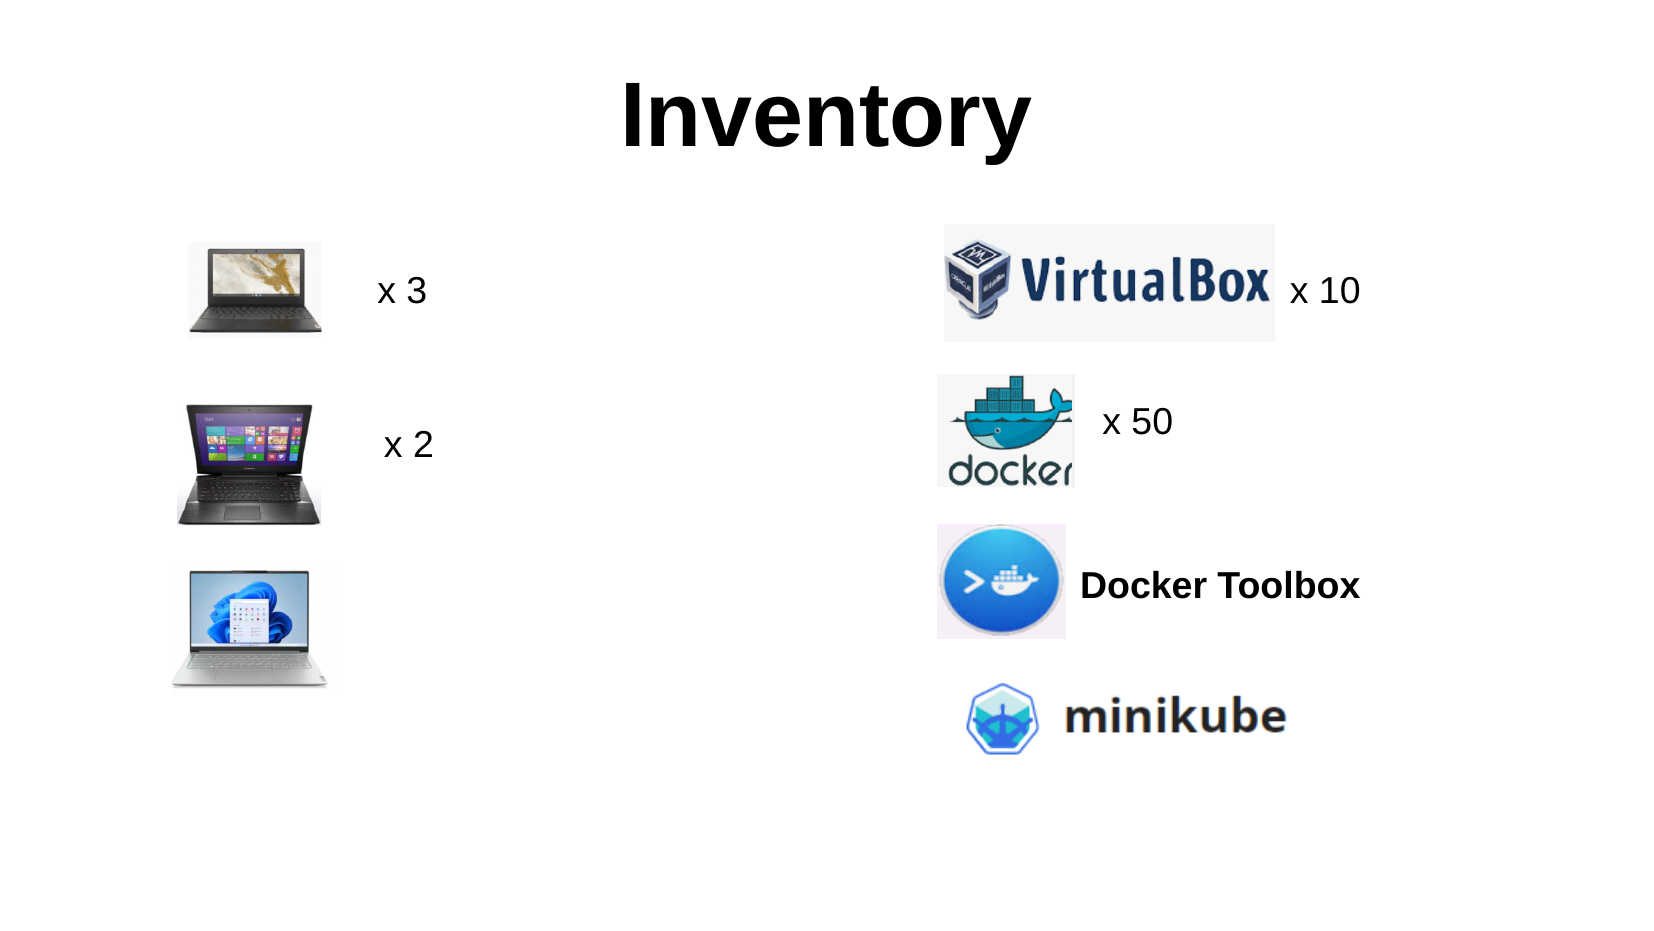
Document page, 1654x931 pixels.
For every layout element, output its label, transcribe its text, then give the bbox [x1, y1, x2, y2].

picture [172, 562, 338, 696]
text_box x 2 [369, 415, 482, 473]
picture [187, 242, 325, 338]
picture [937, 524, 1066, 639]
picture [150, 374, 338, 548]
text_box x 10 [1275, 262, 1388, 320]
text_box x 50 [1087, 393, 1201, 451]
text_box Docker Toolbox [1065, 556, 1388, 619]
picture [937, 374, 1075, 488]
text_box x 3 [362, 262, 451, 320]
title Inventory [82, 37, 1571, 193]
picture [937, 224, 1276, 342]
picture [937, 674, 1313, 777]
